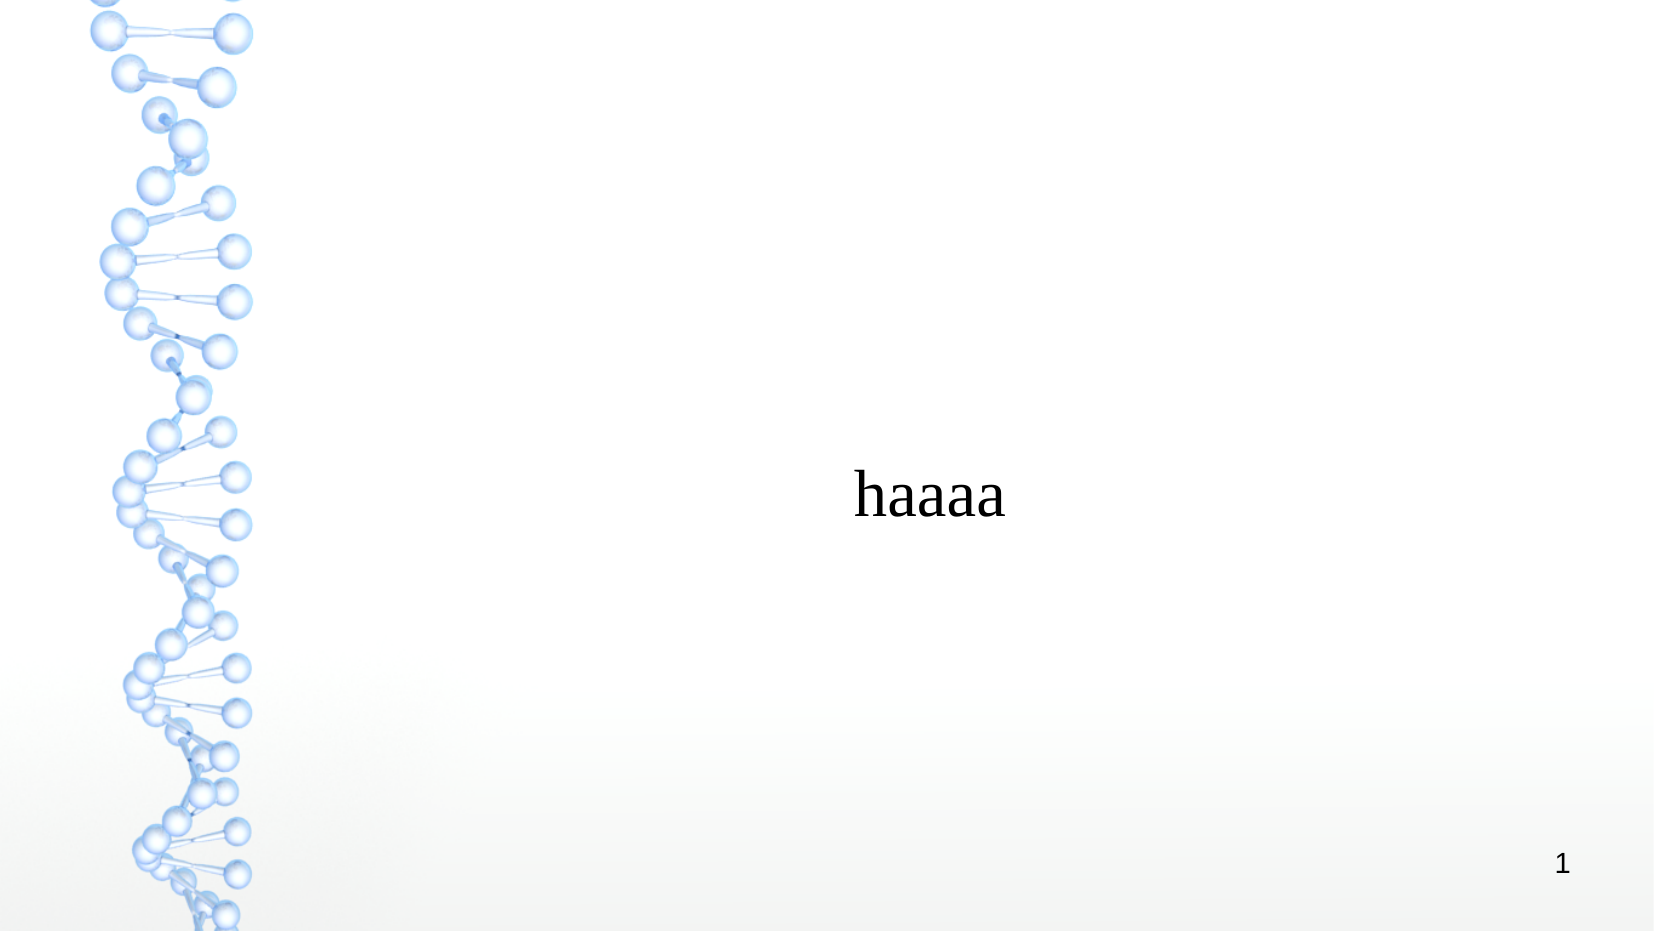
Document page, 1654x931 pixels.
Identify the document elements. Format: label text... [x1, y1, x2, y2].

subtitle haaaa [265, 224, 1595, 764]
picture [0, 0, 1654, 931]
